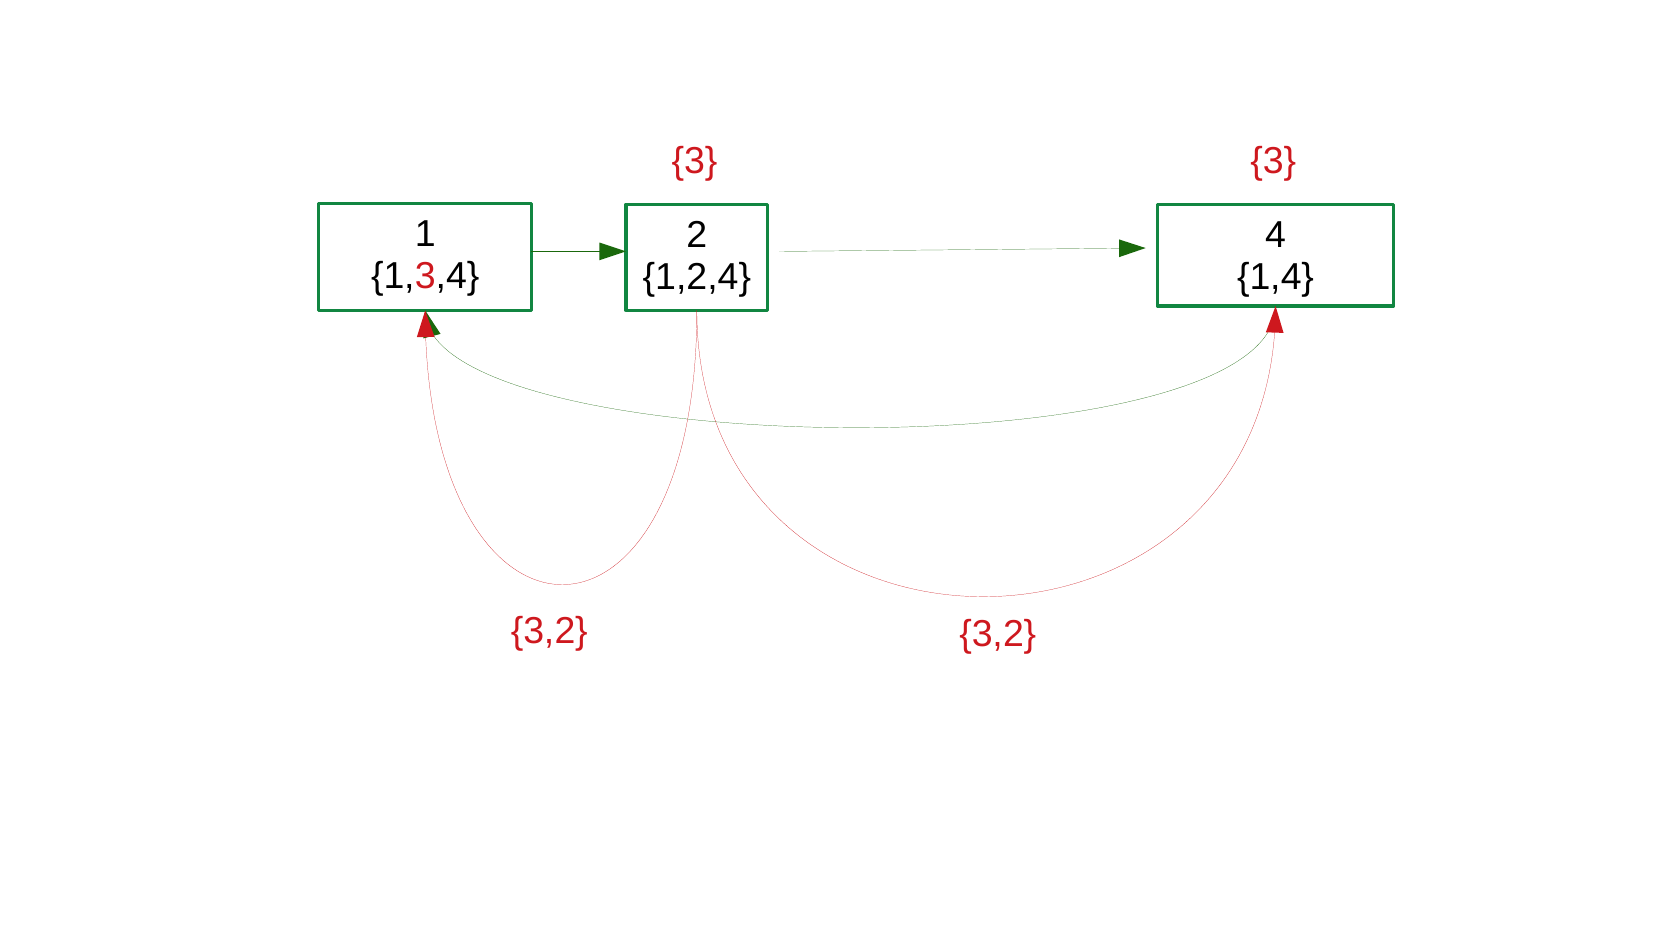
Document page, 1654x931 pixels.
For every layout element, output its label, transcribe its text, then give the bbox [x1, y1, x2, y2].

text_box {3} [656, 132, 733, 189]
text_box {3,2} [944, 604, 1052, 662]
text_box 2 {1,2,4} [625, 204, 768, 311]
text_box {3} [1235, 132, 1312, 189]
text_box {3,2} [496, 602, 603, 660]
text_box 4 {1,4} [1157, 204, 1394, 307]
text_box 1 {1,3,4} [318, 203, 532, 311]
